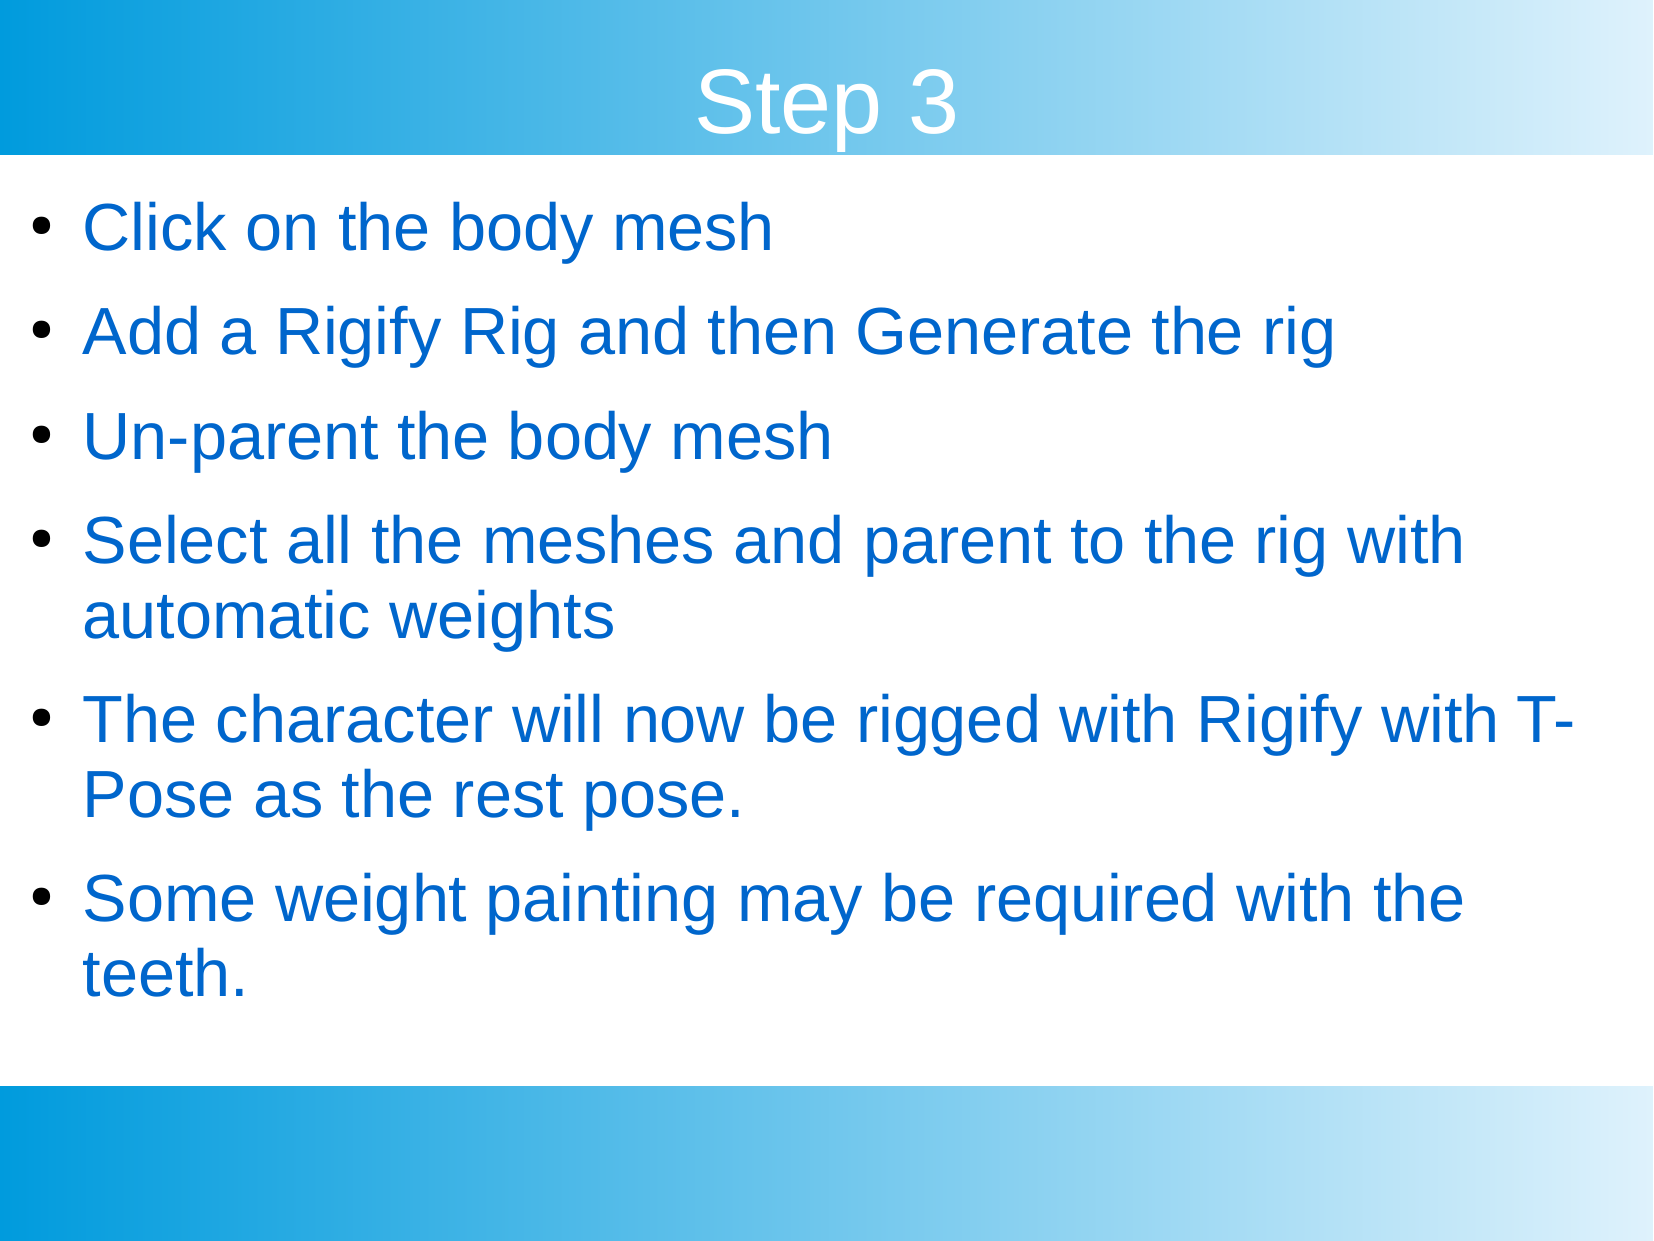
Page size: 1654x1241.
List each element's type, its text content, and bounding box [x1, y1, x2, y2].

title Step 3 [82, 49, 1571, 155]
list Click on the body mesh Add a Rigify Rig and then Generate the rig Un-parent the body mesh Select all the meshes and parent to the rig with automatic weights The character will now be rigged with Rigify with T-Pose as the rest pose. Some weight painting may be required with the teeth. [11, 190, 1630, 1075]
